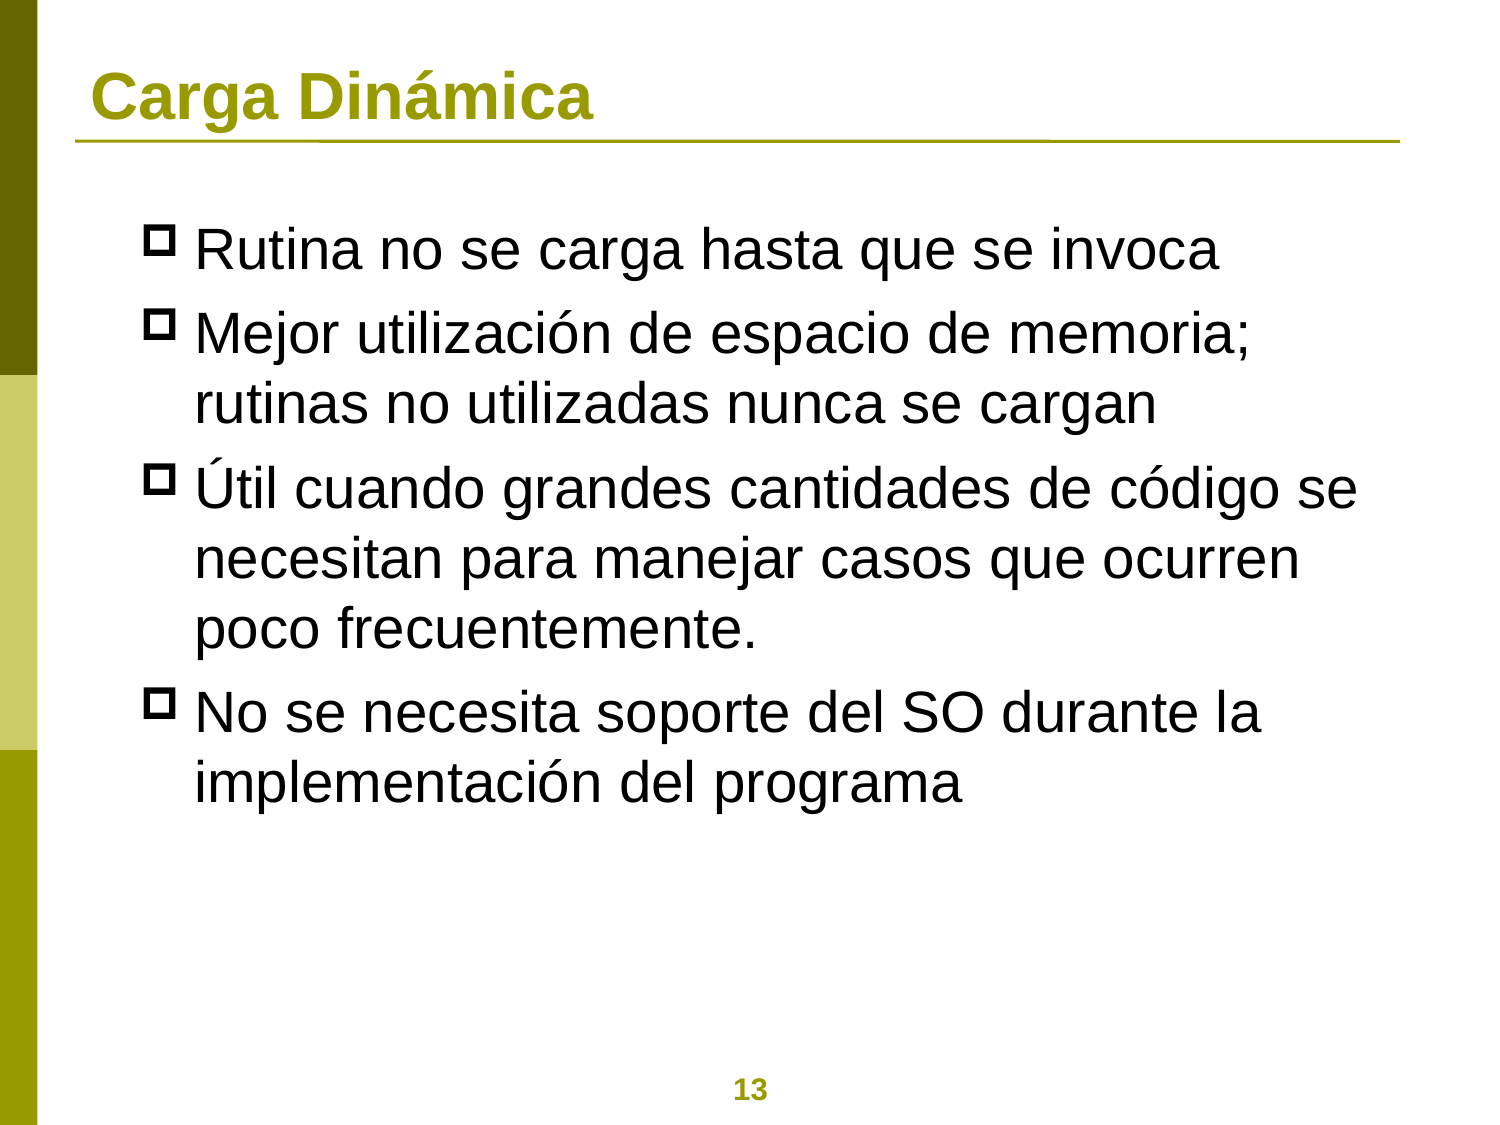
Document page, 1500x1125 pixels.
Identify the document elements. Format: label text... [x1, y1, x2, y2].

text_box Carga Dinámica [75, 45, 1426, 141]
text_box Rutina no se carga hasta que se invoca Mejor utilización de espacio de memoria; rutinas no utilizadas nunca se cargan Útil cuando grandes cantidades de código se necesitan para manejar casos que ocurren poco frecuentemente. No se necesita soporte del SO durante la implementación del programa [125, 203, 1418, 939]
